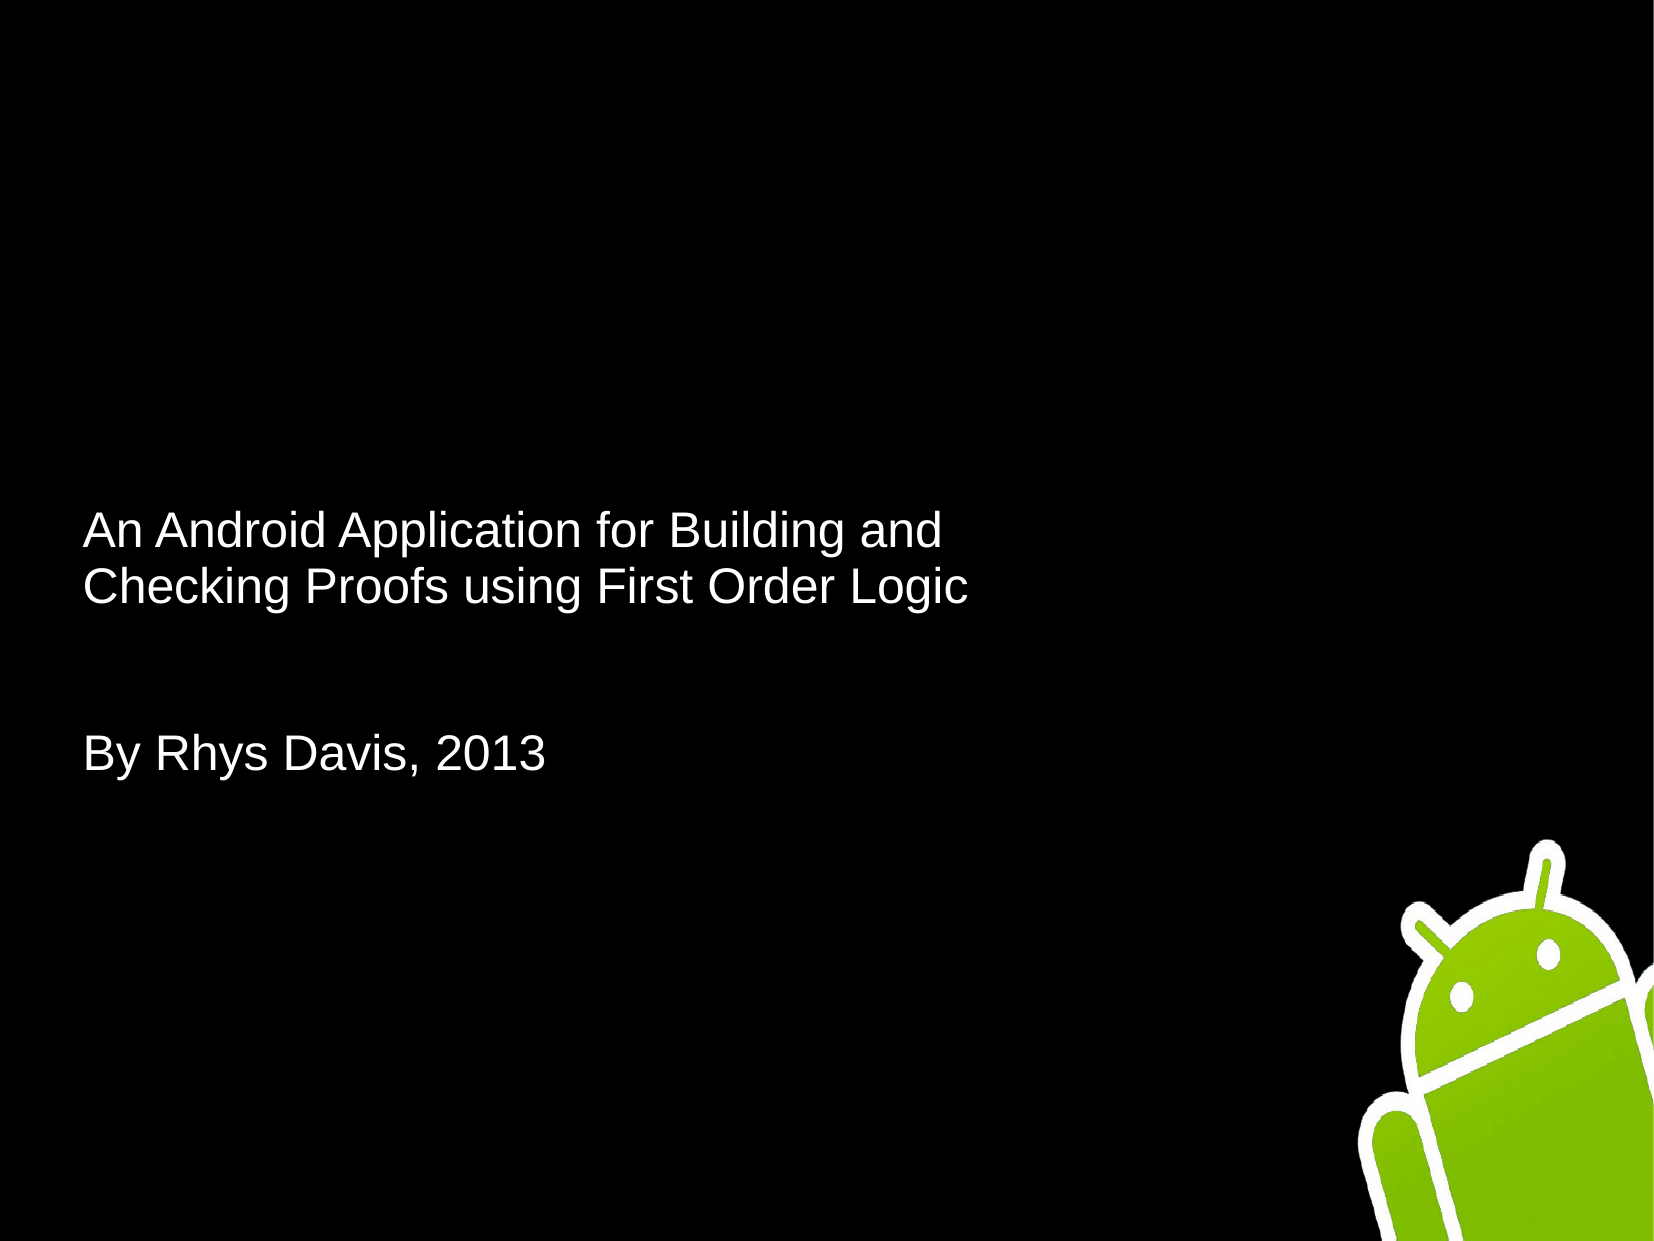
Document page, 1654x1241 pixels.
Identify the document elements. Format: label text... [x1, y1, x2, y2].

picture [0, 0, 1654, 1241]
subtitle An Android Application for Building and Checking Proofs using First Order Logic By Rhys Davis, 2013 [82, 138, 1087, 1146]
